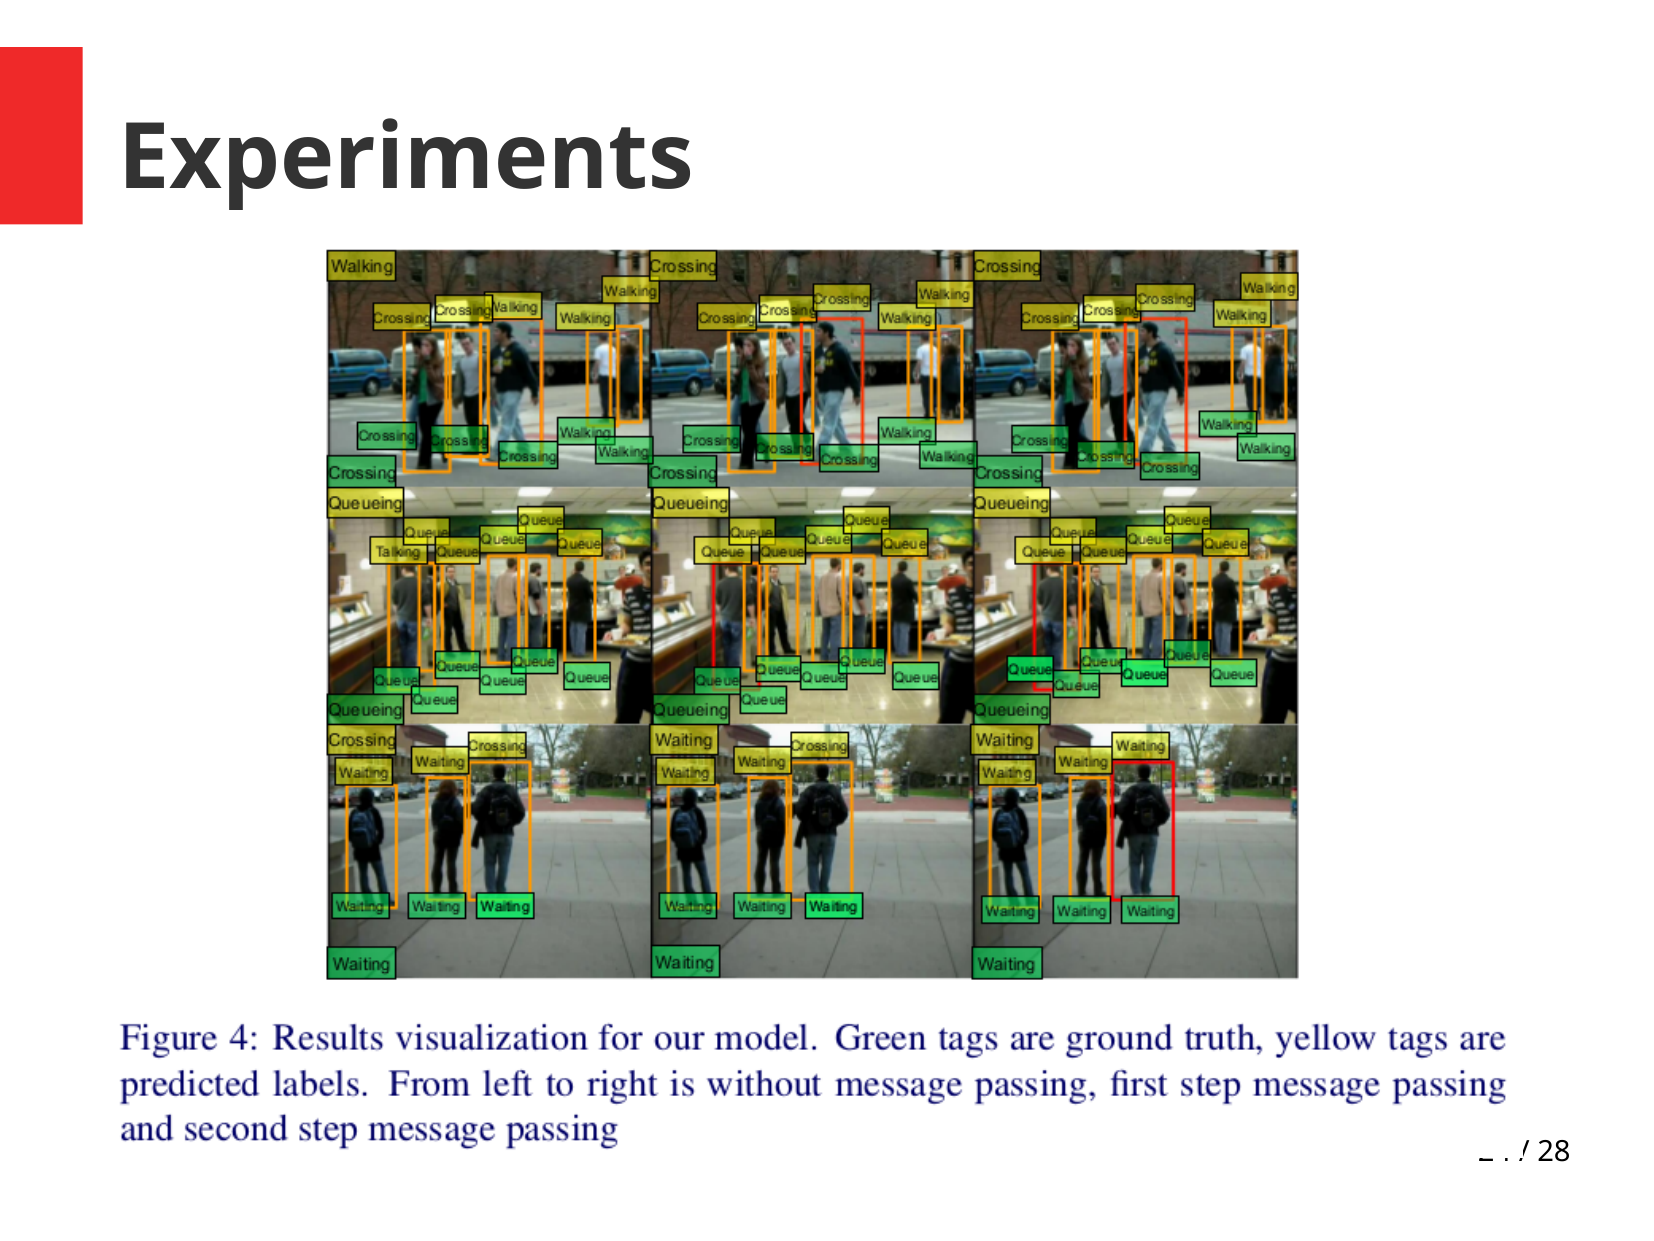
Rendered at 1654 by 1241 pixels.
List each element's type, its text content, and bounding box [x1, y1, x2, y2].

title Experiments [118, 49, 1571, 257]
picture [106, 247, 1523, 1158]
